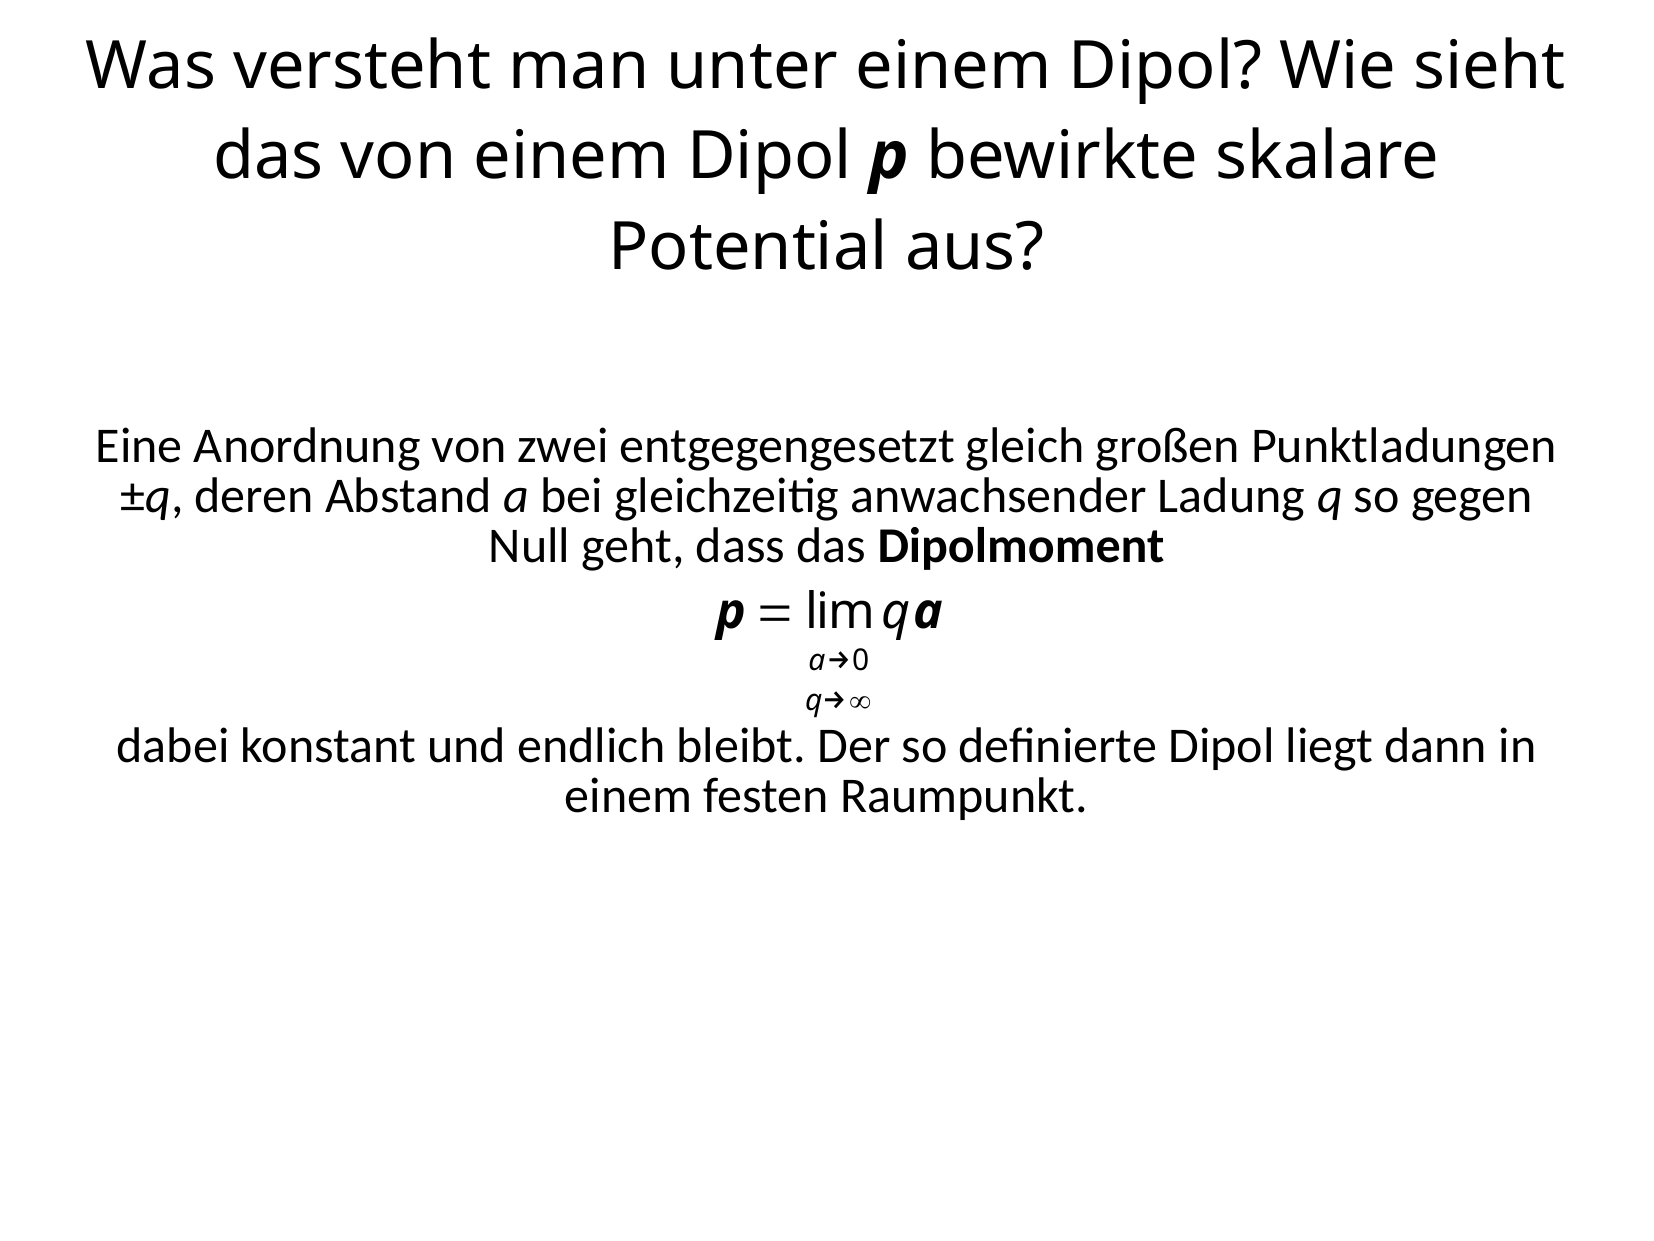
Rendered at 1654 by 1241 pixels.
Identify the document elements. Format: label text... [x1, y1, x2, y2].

title Was versteht man unter einem Dipol? Wie sieht das von einem Dipol p bewirkte skalare Potential aus? [82, 19, 1571, 287]
chart [706, 581, 947, 718]
subtitle Eine Anordnung von zwei entgegengesetzt gleich großen Punktladungen ±q, deren Abstand a bei gleichzeitig anwachsender Ladung q so gegen Null geht, dass das Dipolmoment dabei konstant und endlich bleibt. Der so definierte Dipol liegt dann in einem festen Raumpunkt. [82, 290, 1571, 1010]
